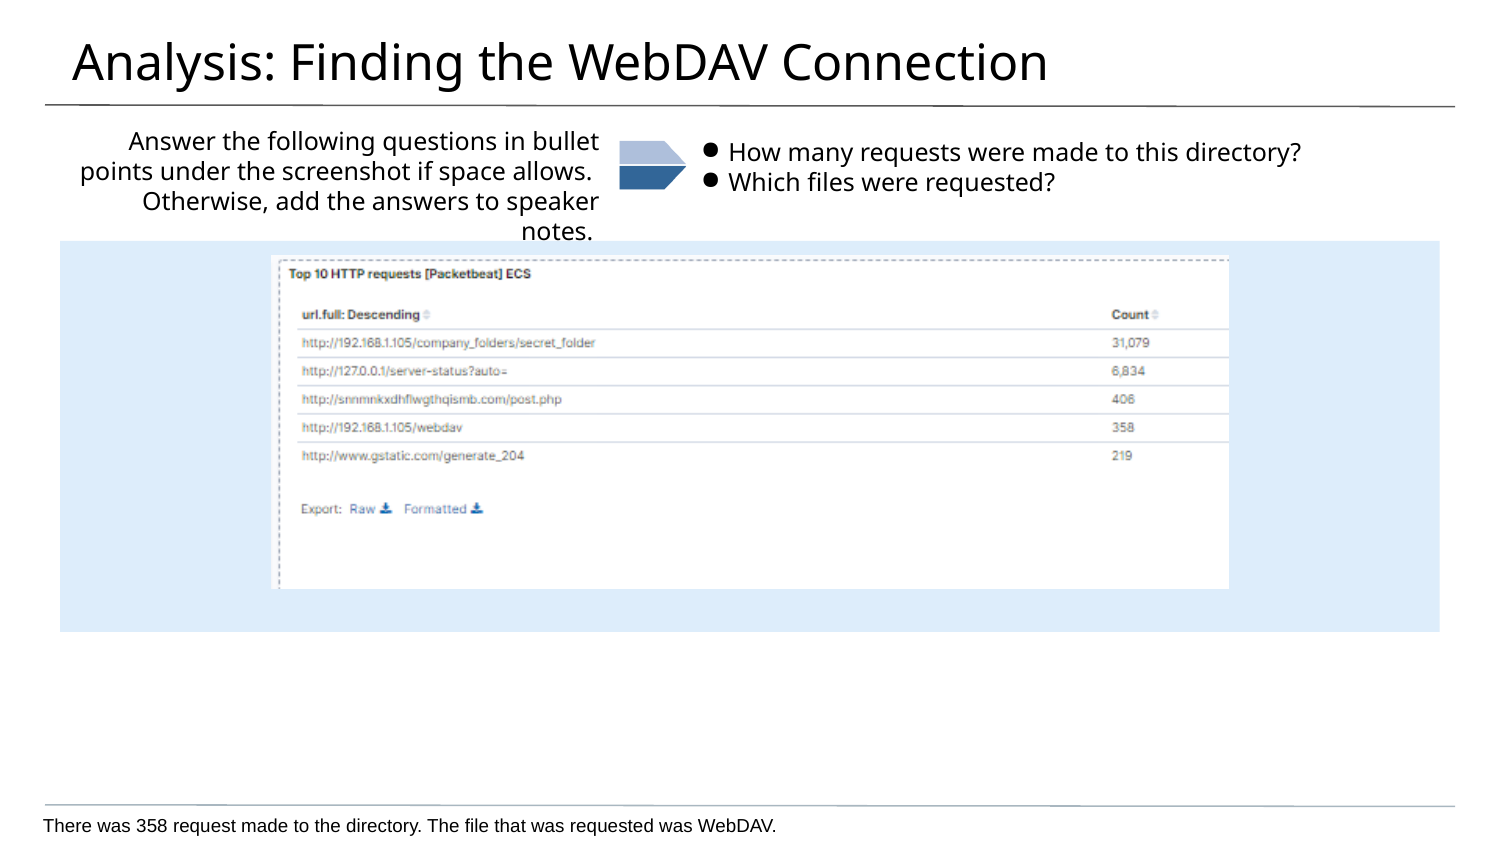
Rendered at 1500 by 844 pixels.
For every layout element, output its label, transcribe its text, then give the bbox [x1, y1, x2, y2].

subtitle How many requests were made to this directory? Which files were requested? [600, 121, 1500, 281]
subtitle There was 358 request made to the directory. The file that was requested was WebDAV. [0, 806, 1306, 844]
text_box [Insert Here] Add a screenshot of Kibana logs depicting the WebDAV connection. [60, 240, 1440, 632]
subtitle Answer the following questions in bullet points under the screenshot if space allows. Otherwise, add the answers to speaker notes. [0, 110, 675, 320]
picture [271, 255, 1229, 589]
picture [617, 136, 687, 192]
title Analysis: Finding the WebDAV Connection [0, 0, 1500, 88]
